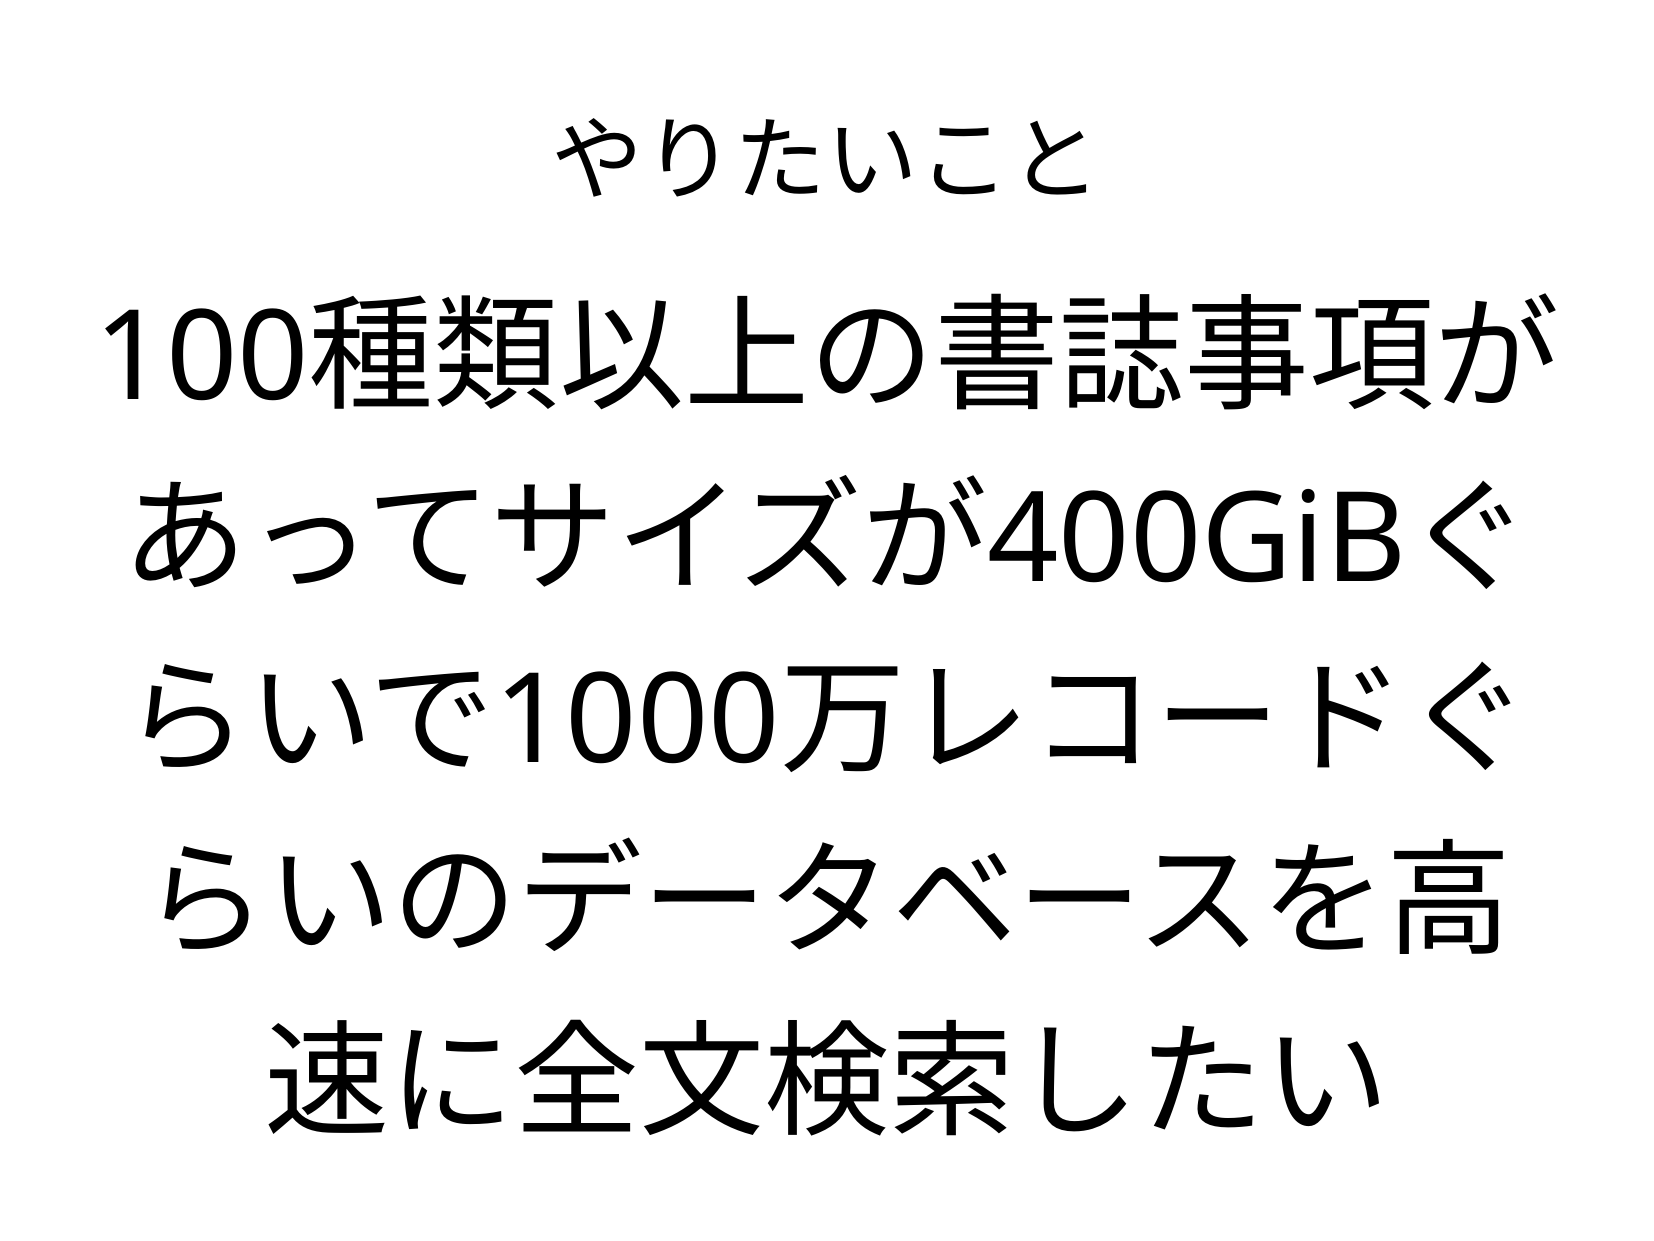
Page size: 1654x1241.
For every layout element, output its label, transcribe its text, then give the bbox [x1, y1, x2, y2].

title やりたいこと [82, 49, 1571, 257]
subtitle 100種類以上の書誌事項があってサイズが400GiBぐらいで1000万レコードぐらいのデータベースを高速に全文検索したい [82, 348, 1571, 1068]
